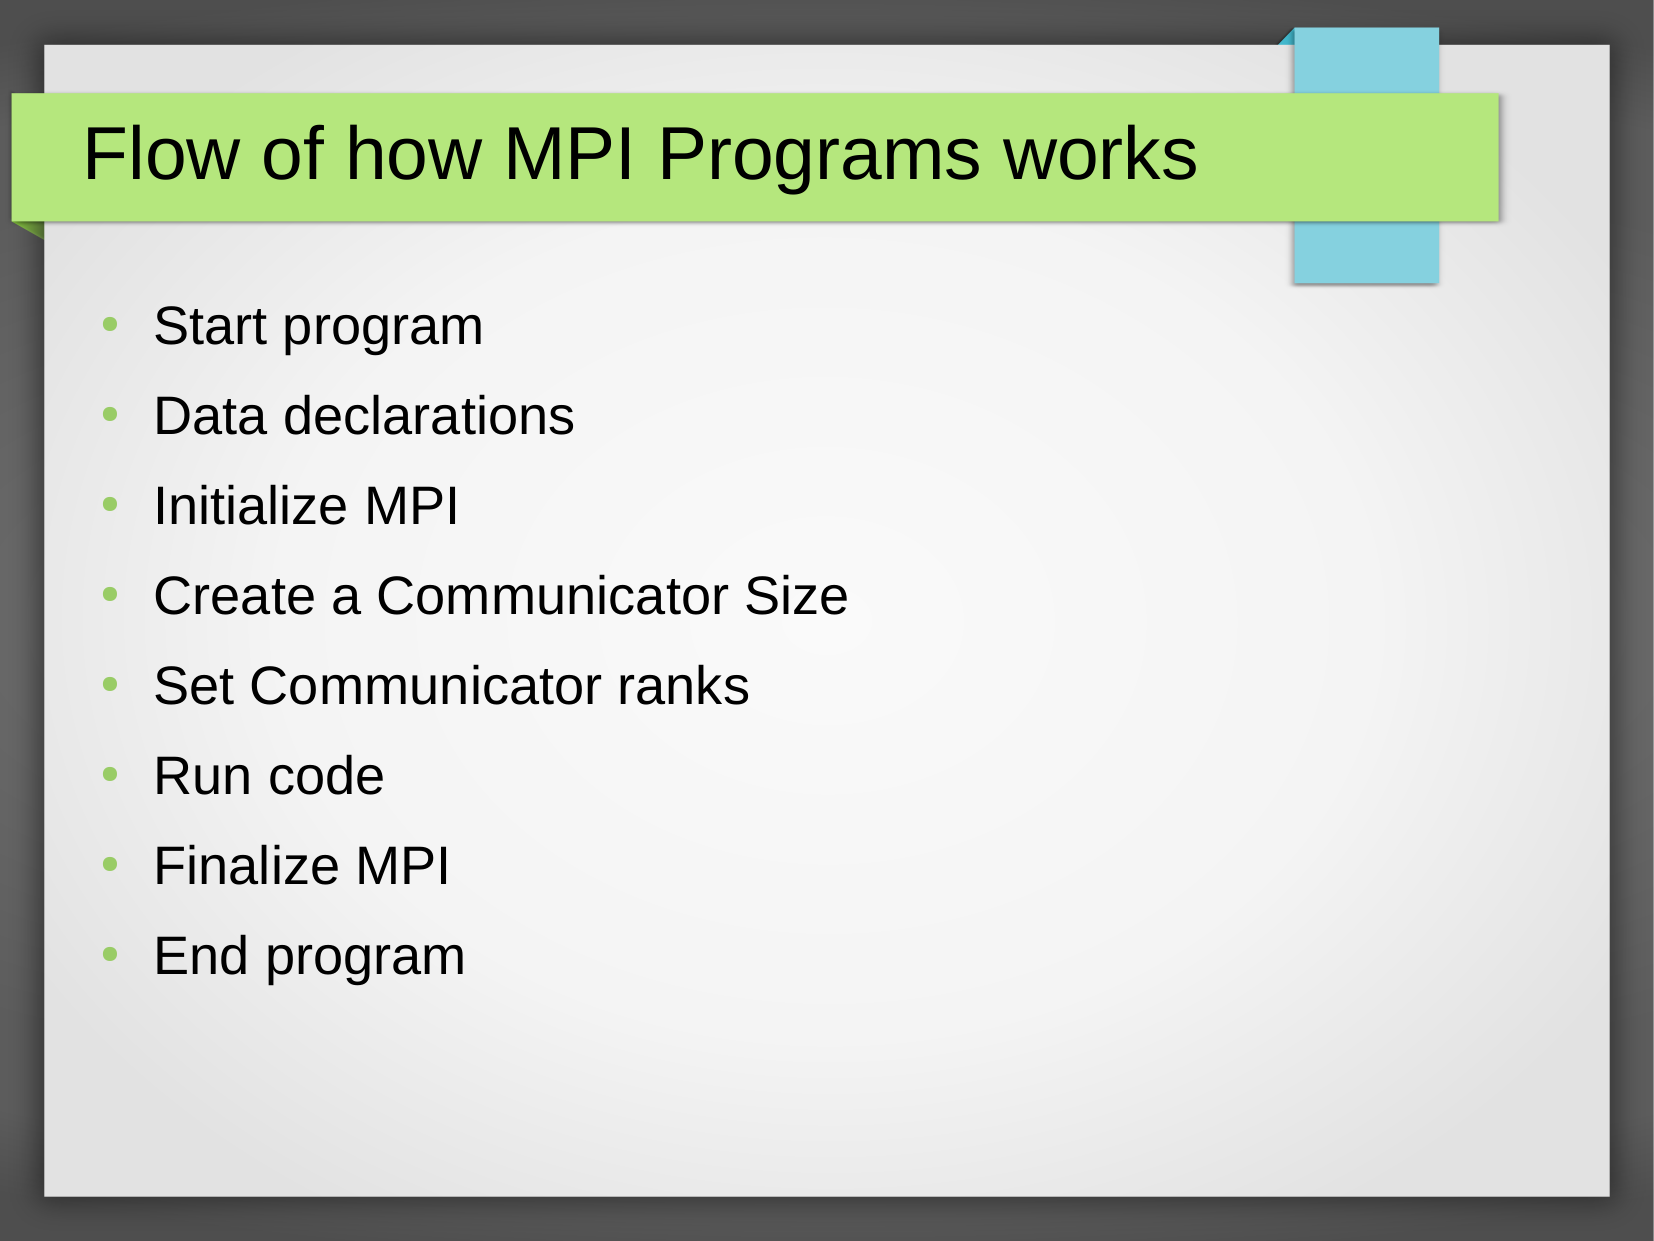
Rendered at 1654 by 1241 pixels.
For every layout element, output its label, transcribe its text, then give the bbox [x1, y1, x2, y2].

list Start program Data declarations Initialize MPI Create a Communicator Size Set Communicator ranks Run code Finalize MPI End program [82, 295, 1571, 1015]
picture [0, 0, 1654, 1241]
title Flow of how MPI Programs works [82, 94, 1264, 213]
